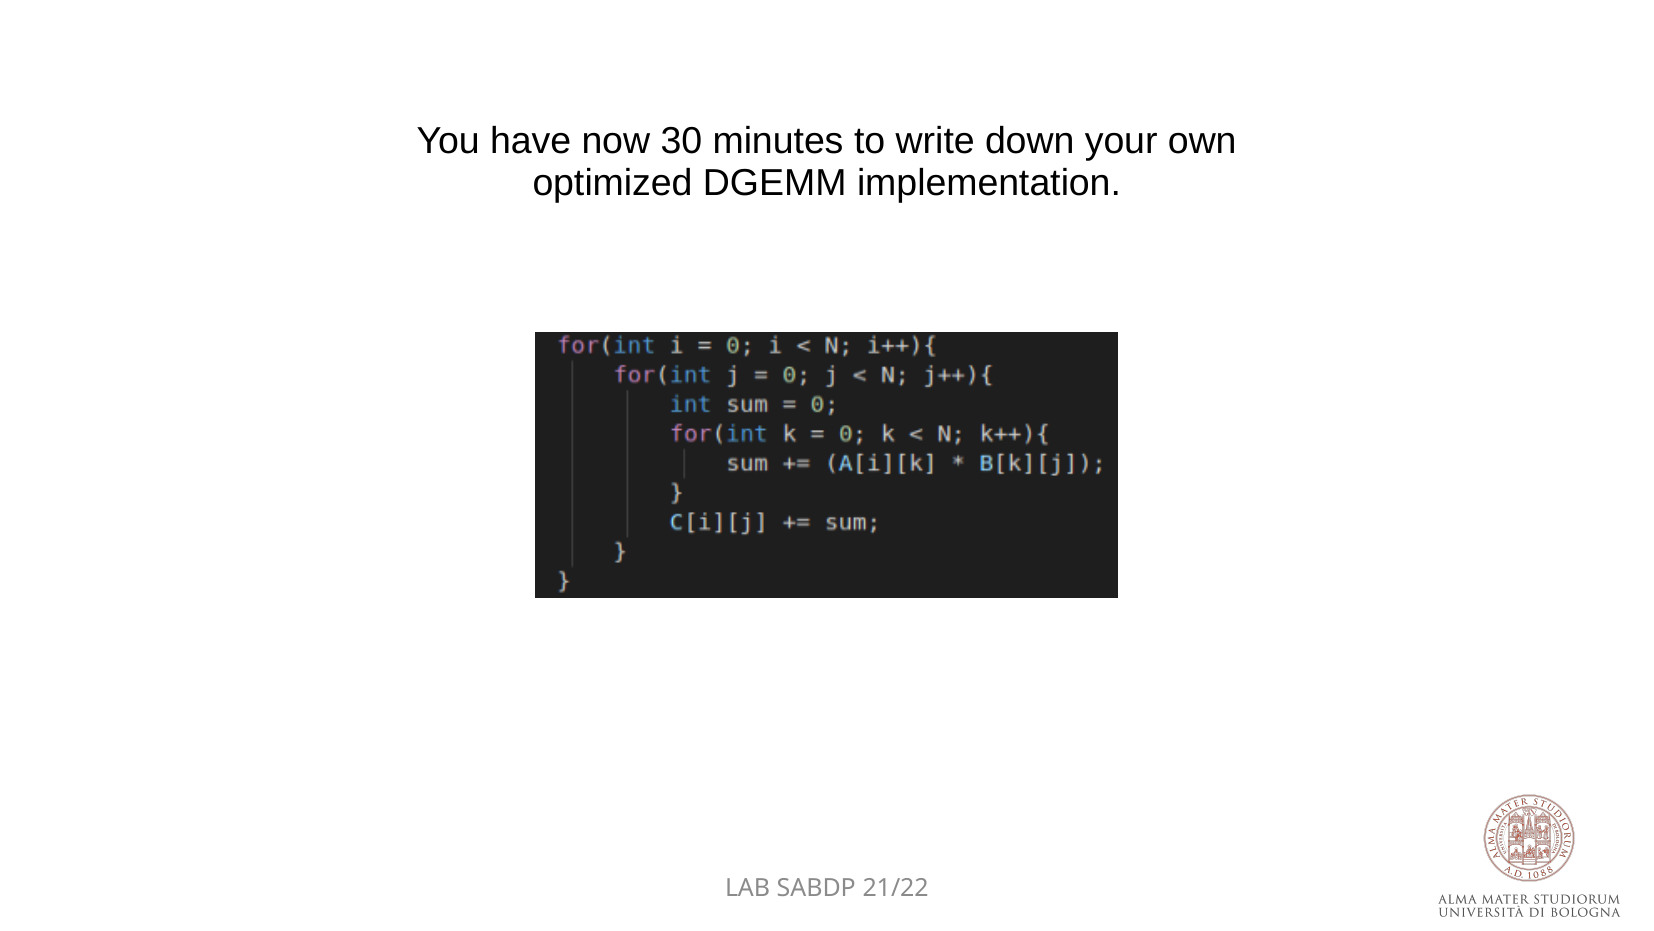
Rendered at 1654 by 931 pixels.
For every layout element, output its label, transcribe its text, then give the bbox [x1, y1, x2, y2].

picture [535, 332, 1118, 598]
picture [1410, 777, 1648, 931]
text_box LAB SABDP 21/22 [548, 862, 1107, 912]
text_box You have now 30 minutes to write down your own optimized DGEMM implementation. [358, 112, 1296, 212]
